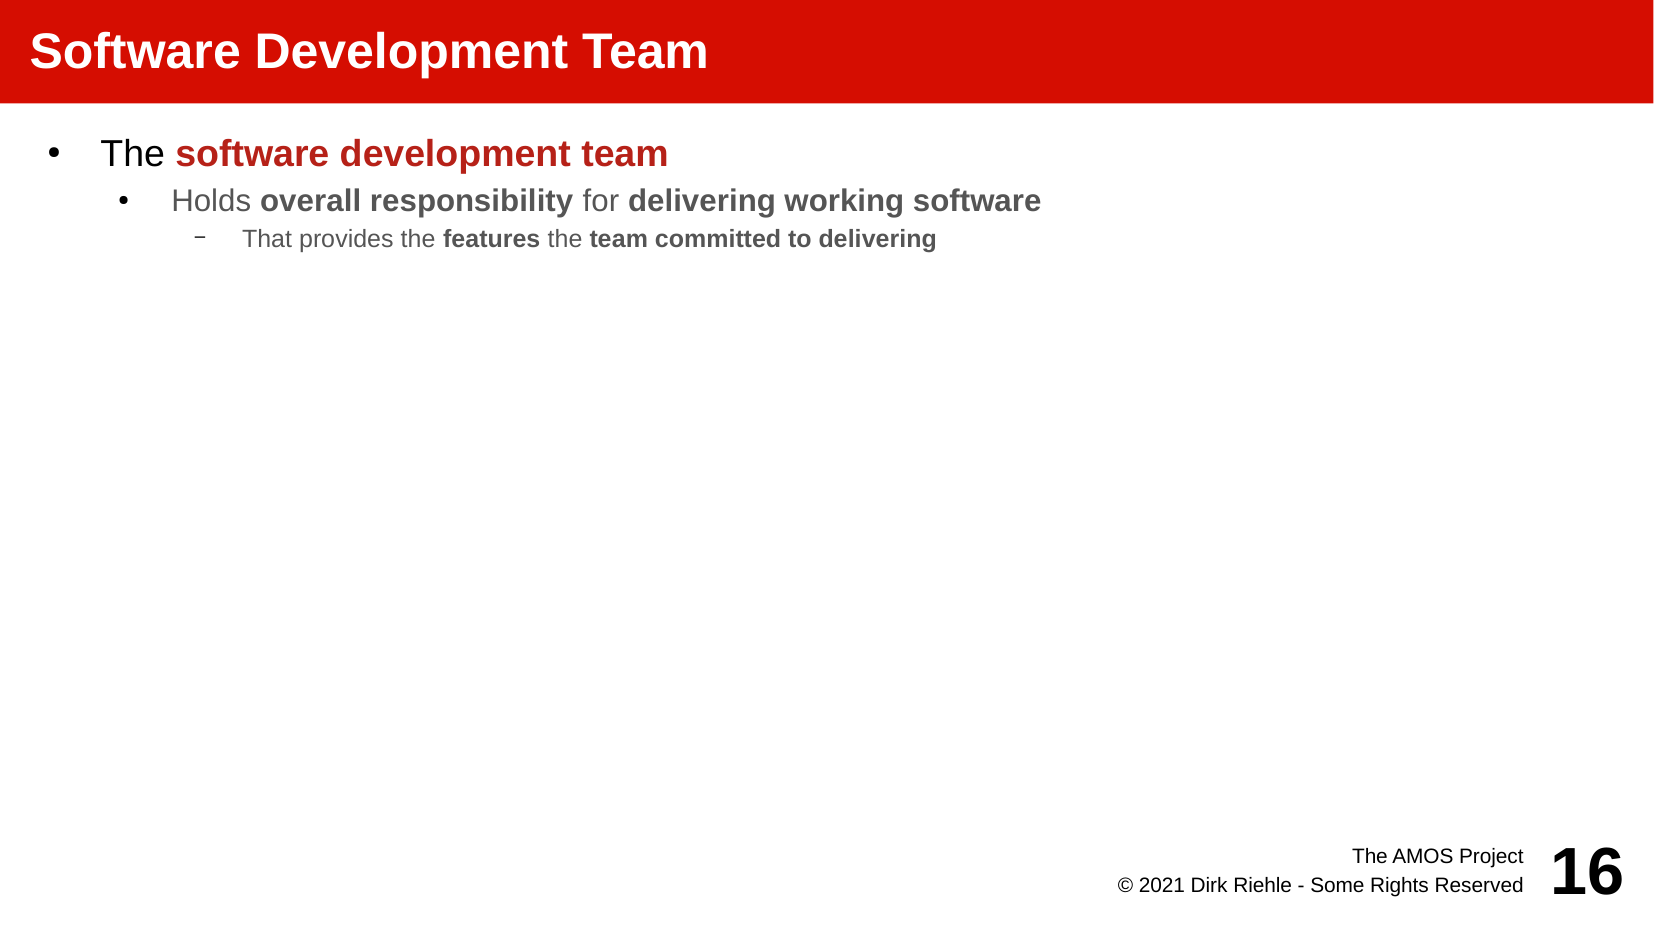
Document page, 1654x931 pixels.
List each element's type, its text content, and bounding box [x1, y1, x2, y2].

list The software development team Holds overall responsibility for delivering working software That provides the features the team committed to delivering [29, 132, 1625, 813]
title Software Development Team [0, 0, 1654, 104]
